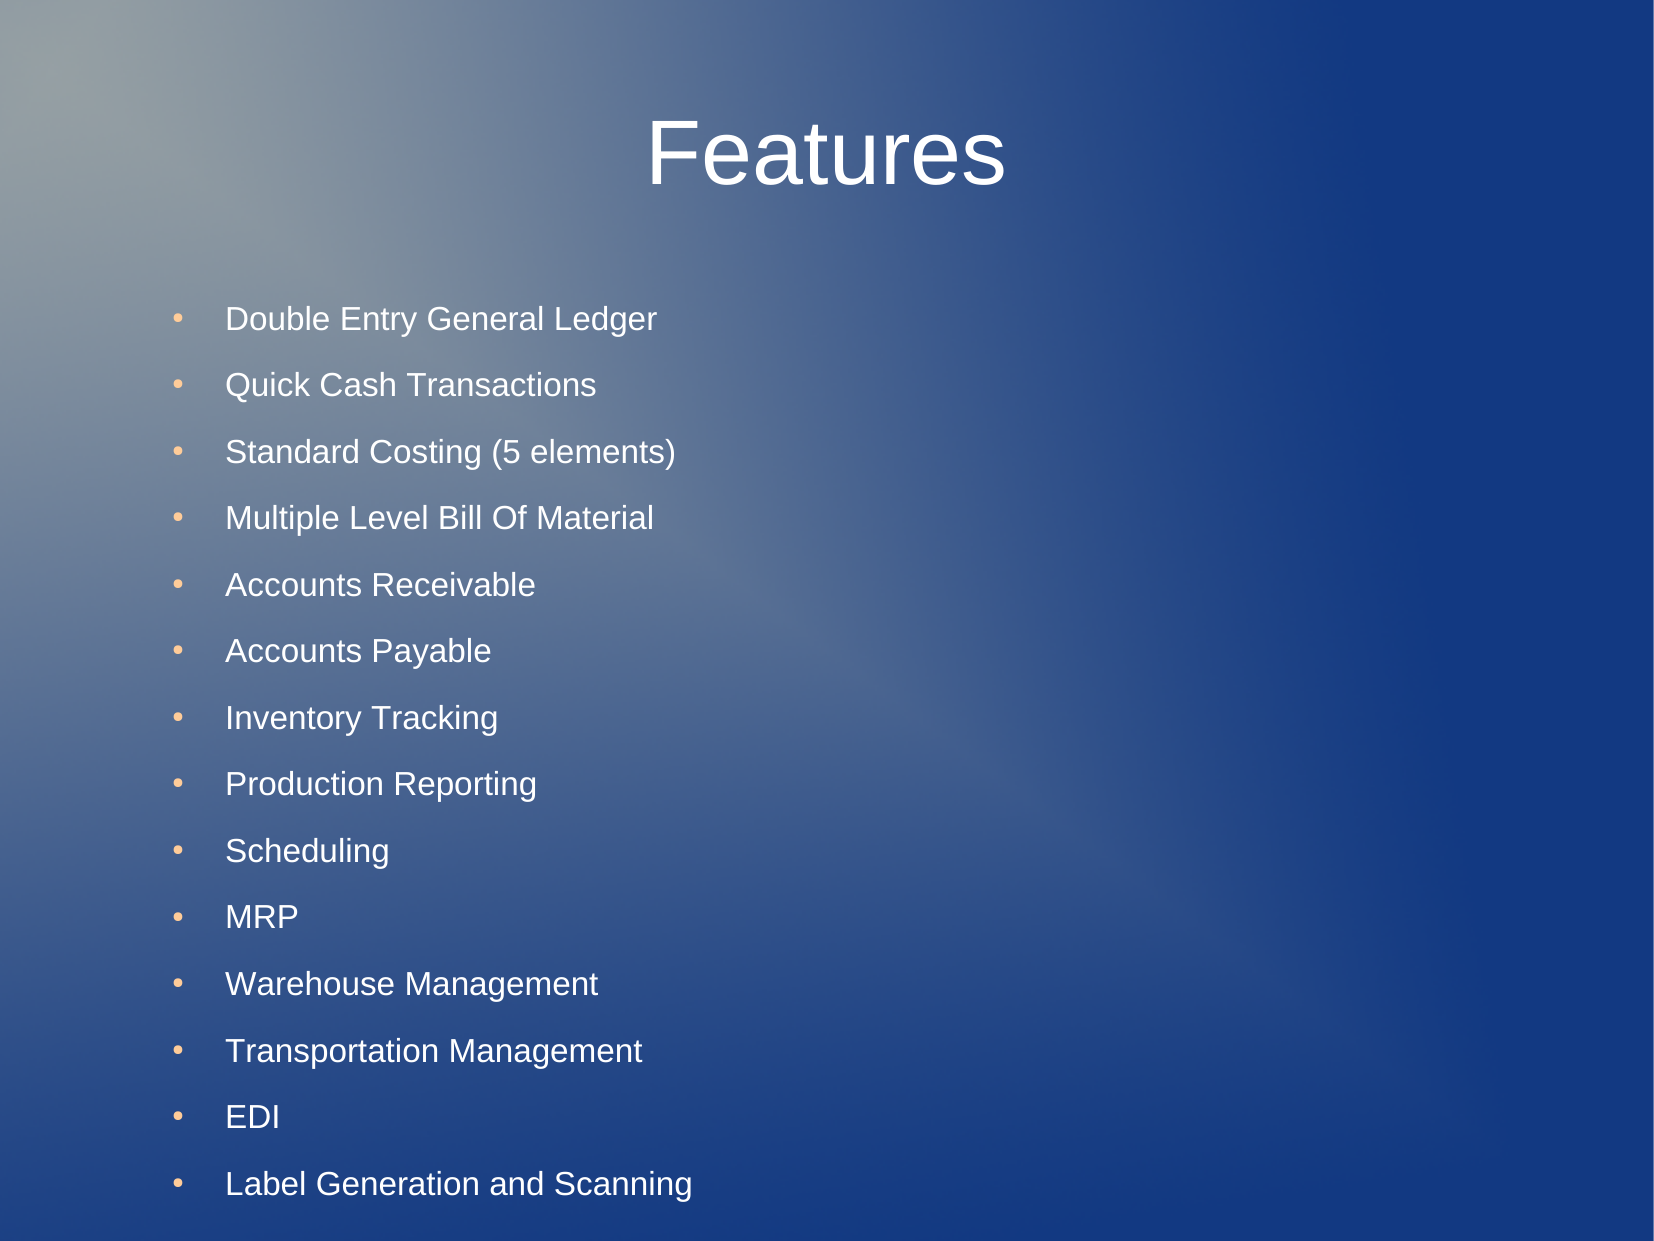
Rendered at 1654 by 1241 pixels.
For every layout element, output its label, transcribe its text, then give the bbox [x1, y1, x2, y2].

picture [0, 0, 1654, 1241]
title Features [82, 49, 1571, 257]
list Double Entry General Ledger Quick Cash Transactions Standard Costing (5 elements) Multiple Level Bill Of Material Accounts Receivable Accounts Payable Inventory Tracking Production Reporting Scheduling MRP Warehouse Management Transportation Management EDI Label Generation and Scanning [154, 300, 1546, 1206]
